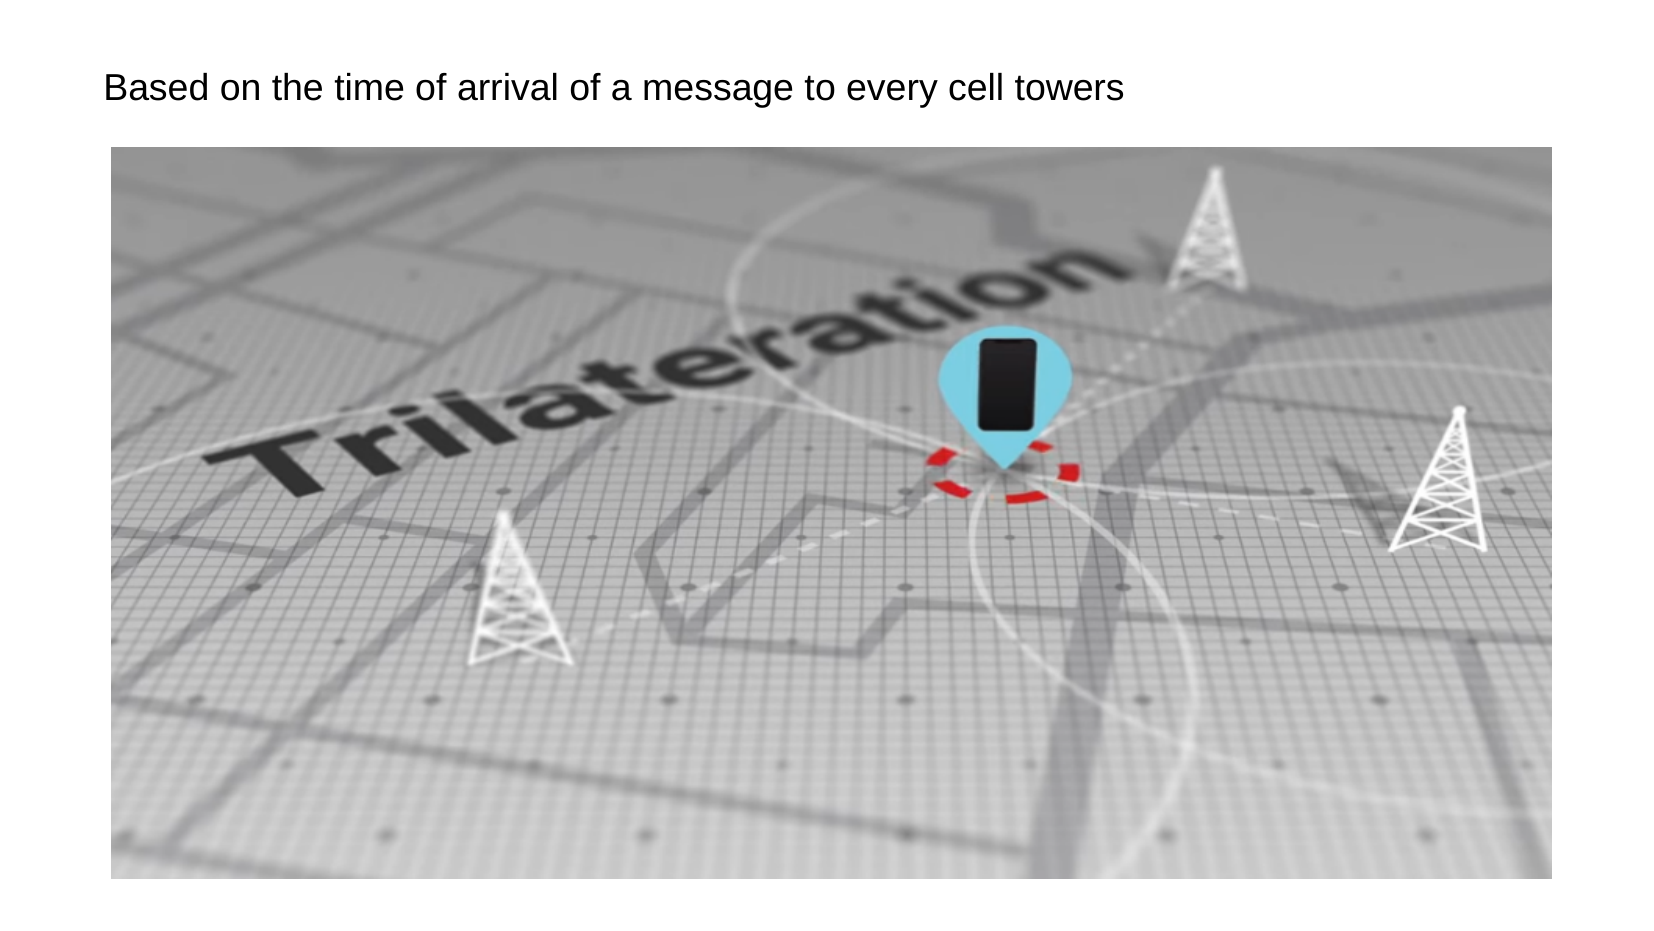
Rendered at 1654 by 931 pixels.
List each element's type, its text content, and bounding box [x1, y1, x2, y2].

text_box Based on the time of arrival of a message to every cell towers [88, 59, 1142, 116]
picture [111, 147, 1552, 879]
